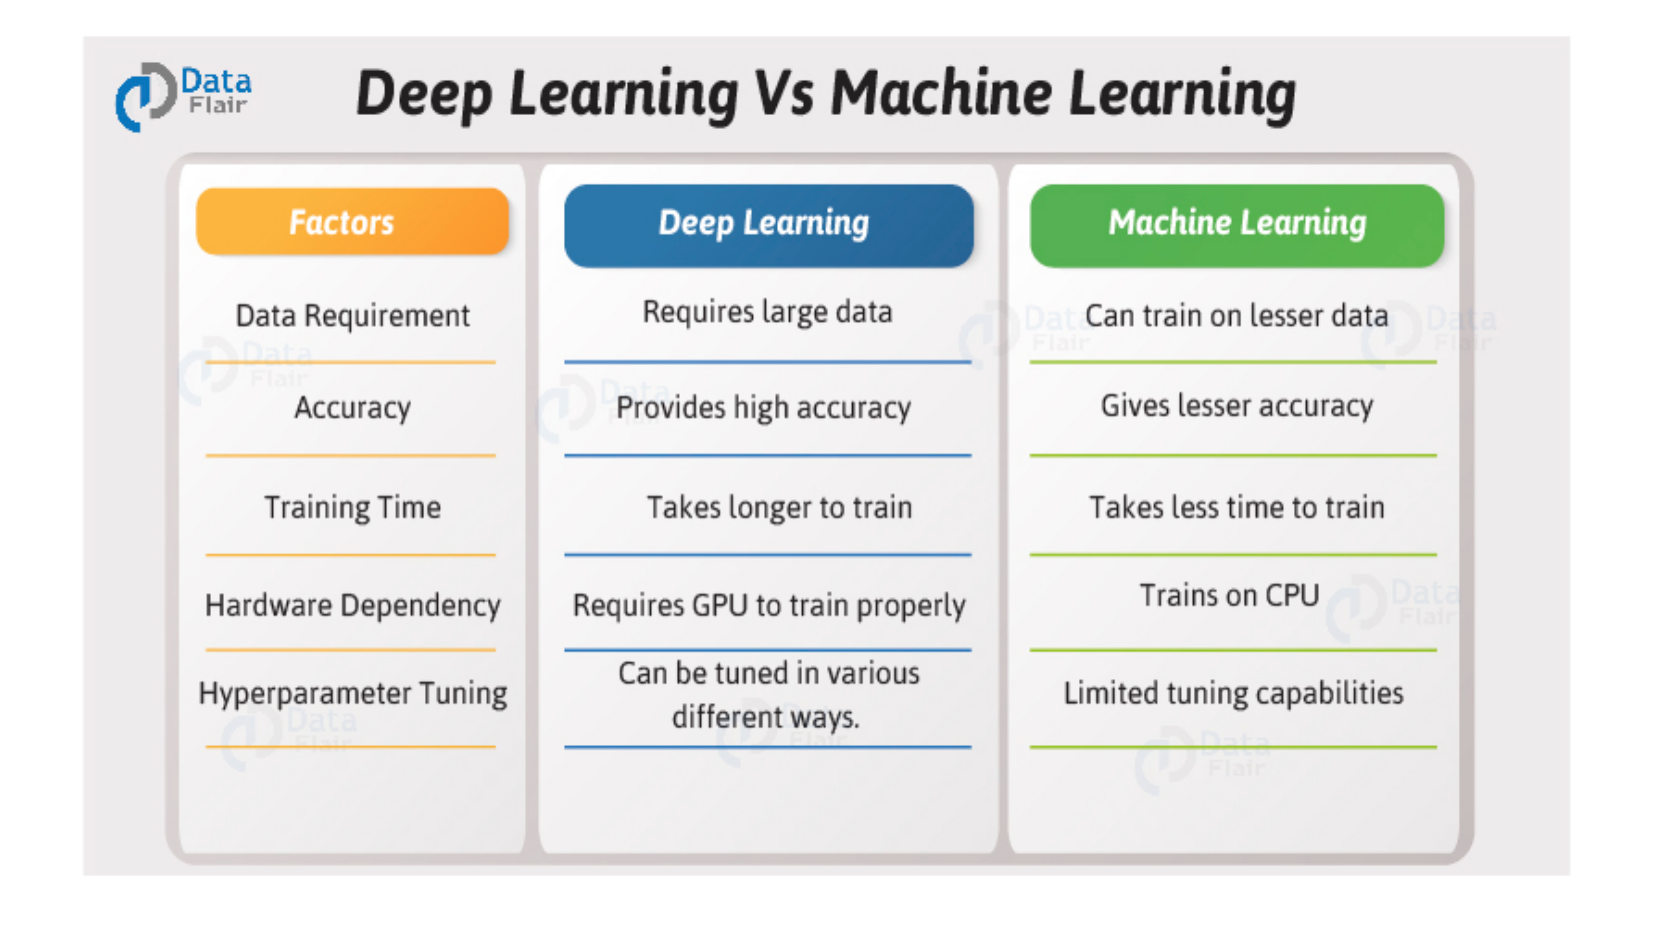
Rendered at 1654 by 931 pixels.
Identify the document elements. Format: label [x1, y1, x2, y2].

picture [59, 23, 1595, 898]
